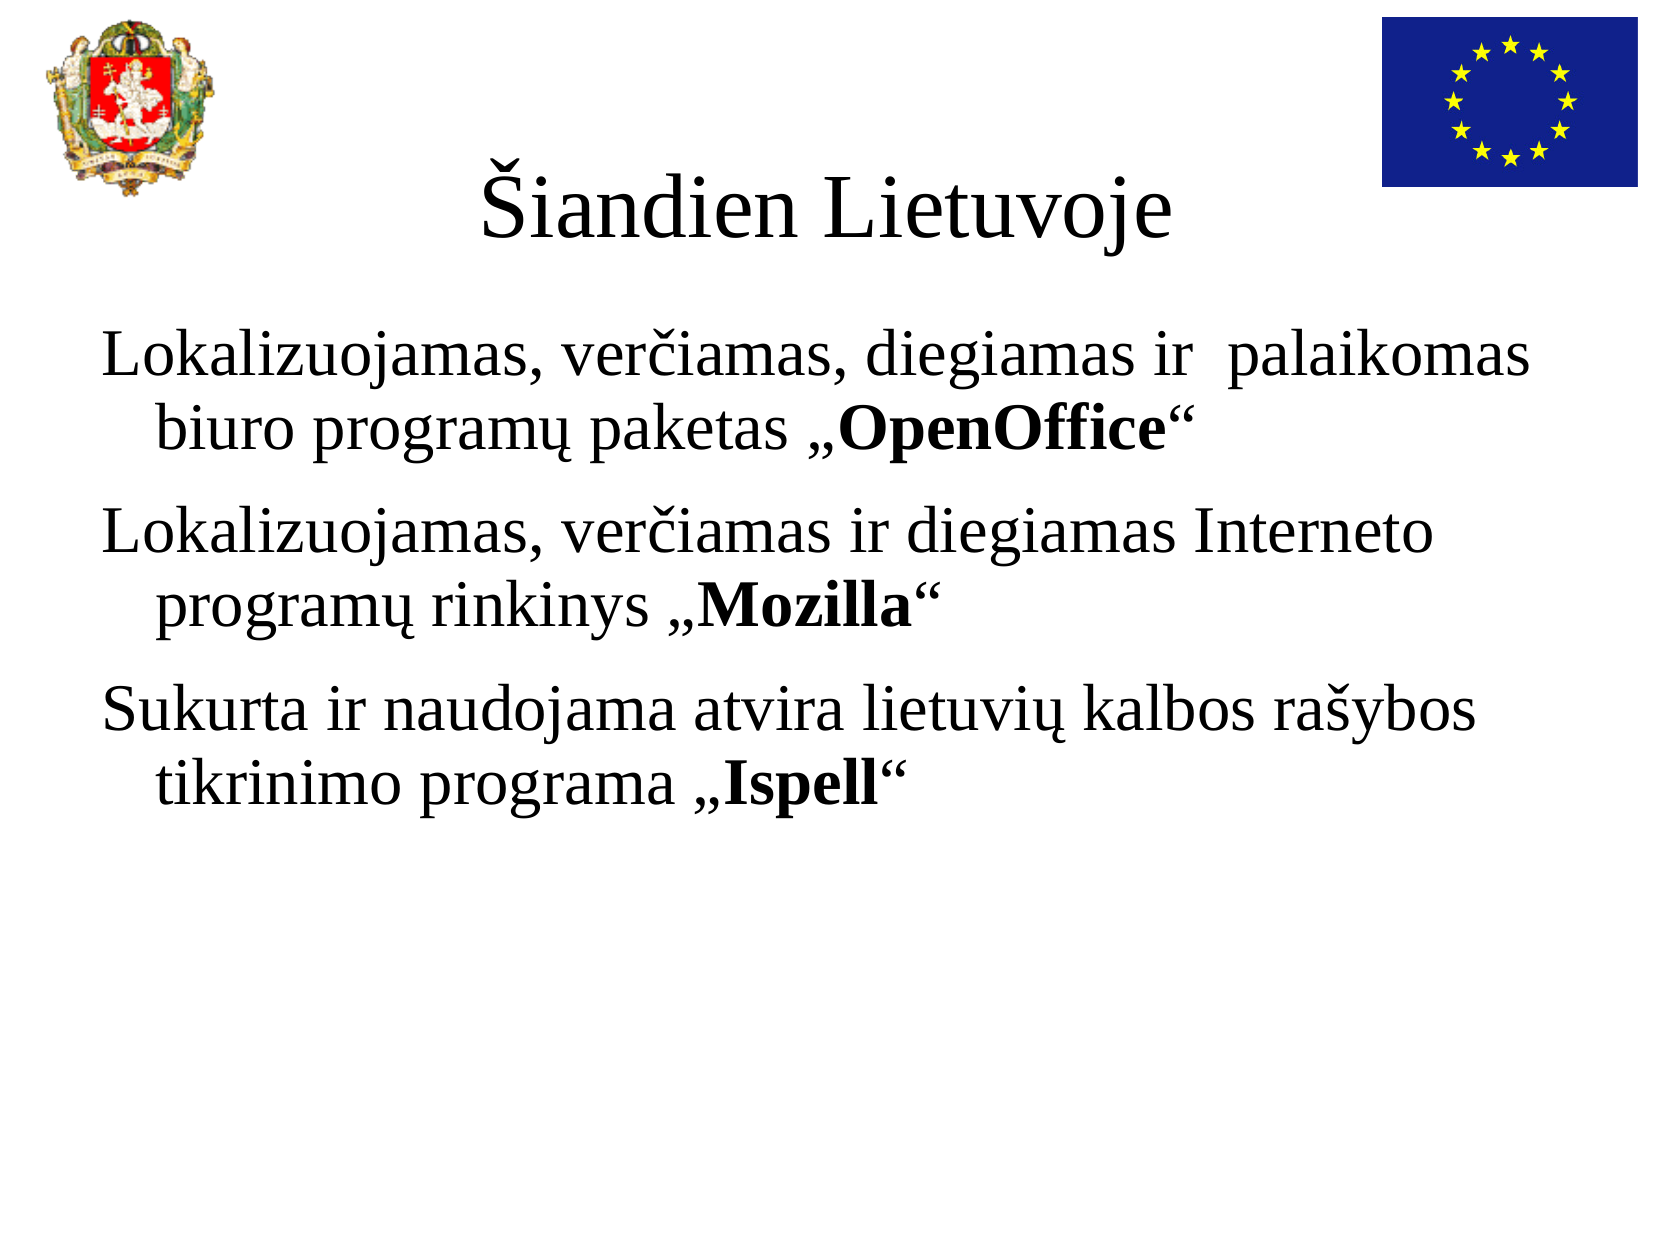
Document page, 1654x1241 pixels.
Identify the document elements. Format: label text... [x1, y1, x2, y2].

picture [0, 16, 271, 199]
title Šiandien Lietuvoje [121, 102, 1534, 310]
list Lokalizuojamas, verčiamas, diegiamas ir palaikomas biuro programų paketas „OpenOffice“ Lokalizuojamas, verčiamas ir diegiamas Interneto programų rinkinys „Mozilla“ Sukurta ir naudojama atvira lietuvių kalbos rašybos tikrinimo programa „Ispell“ [84, 315, 1580, 1097]
picture [1382, 17, 1638, 187]
